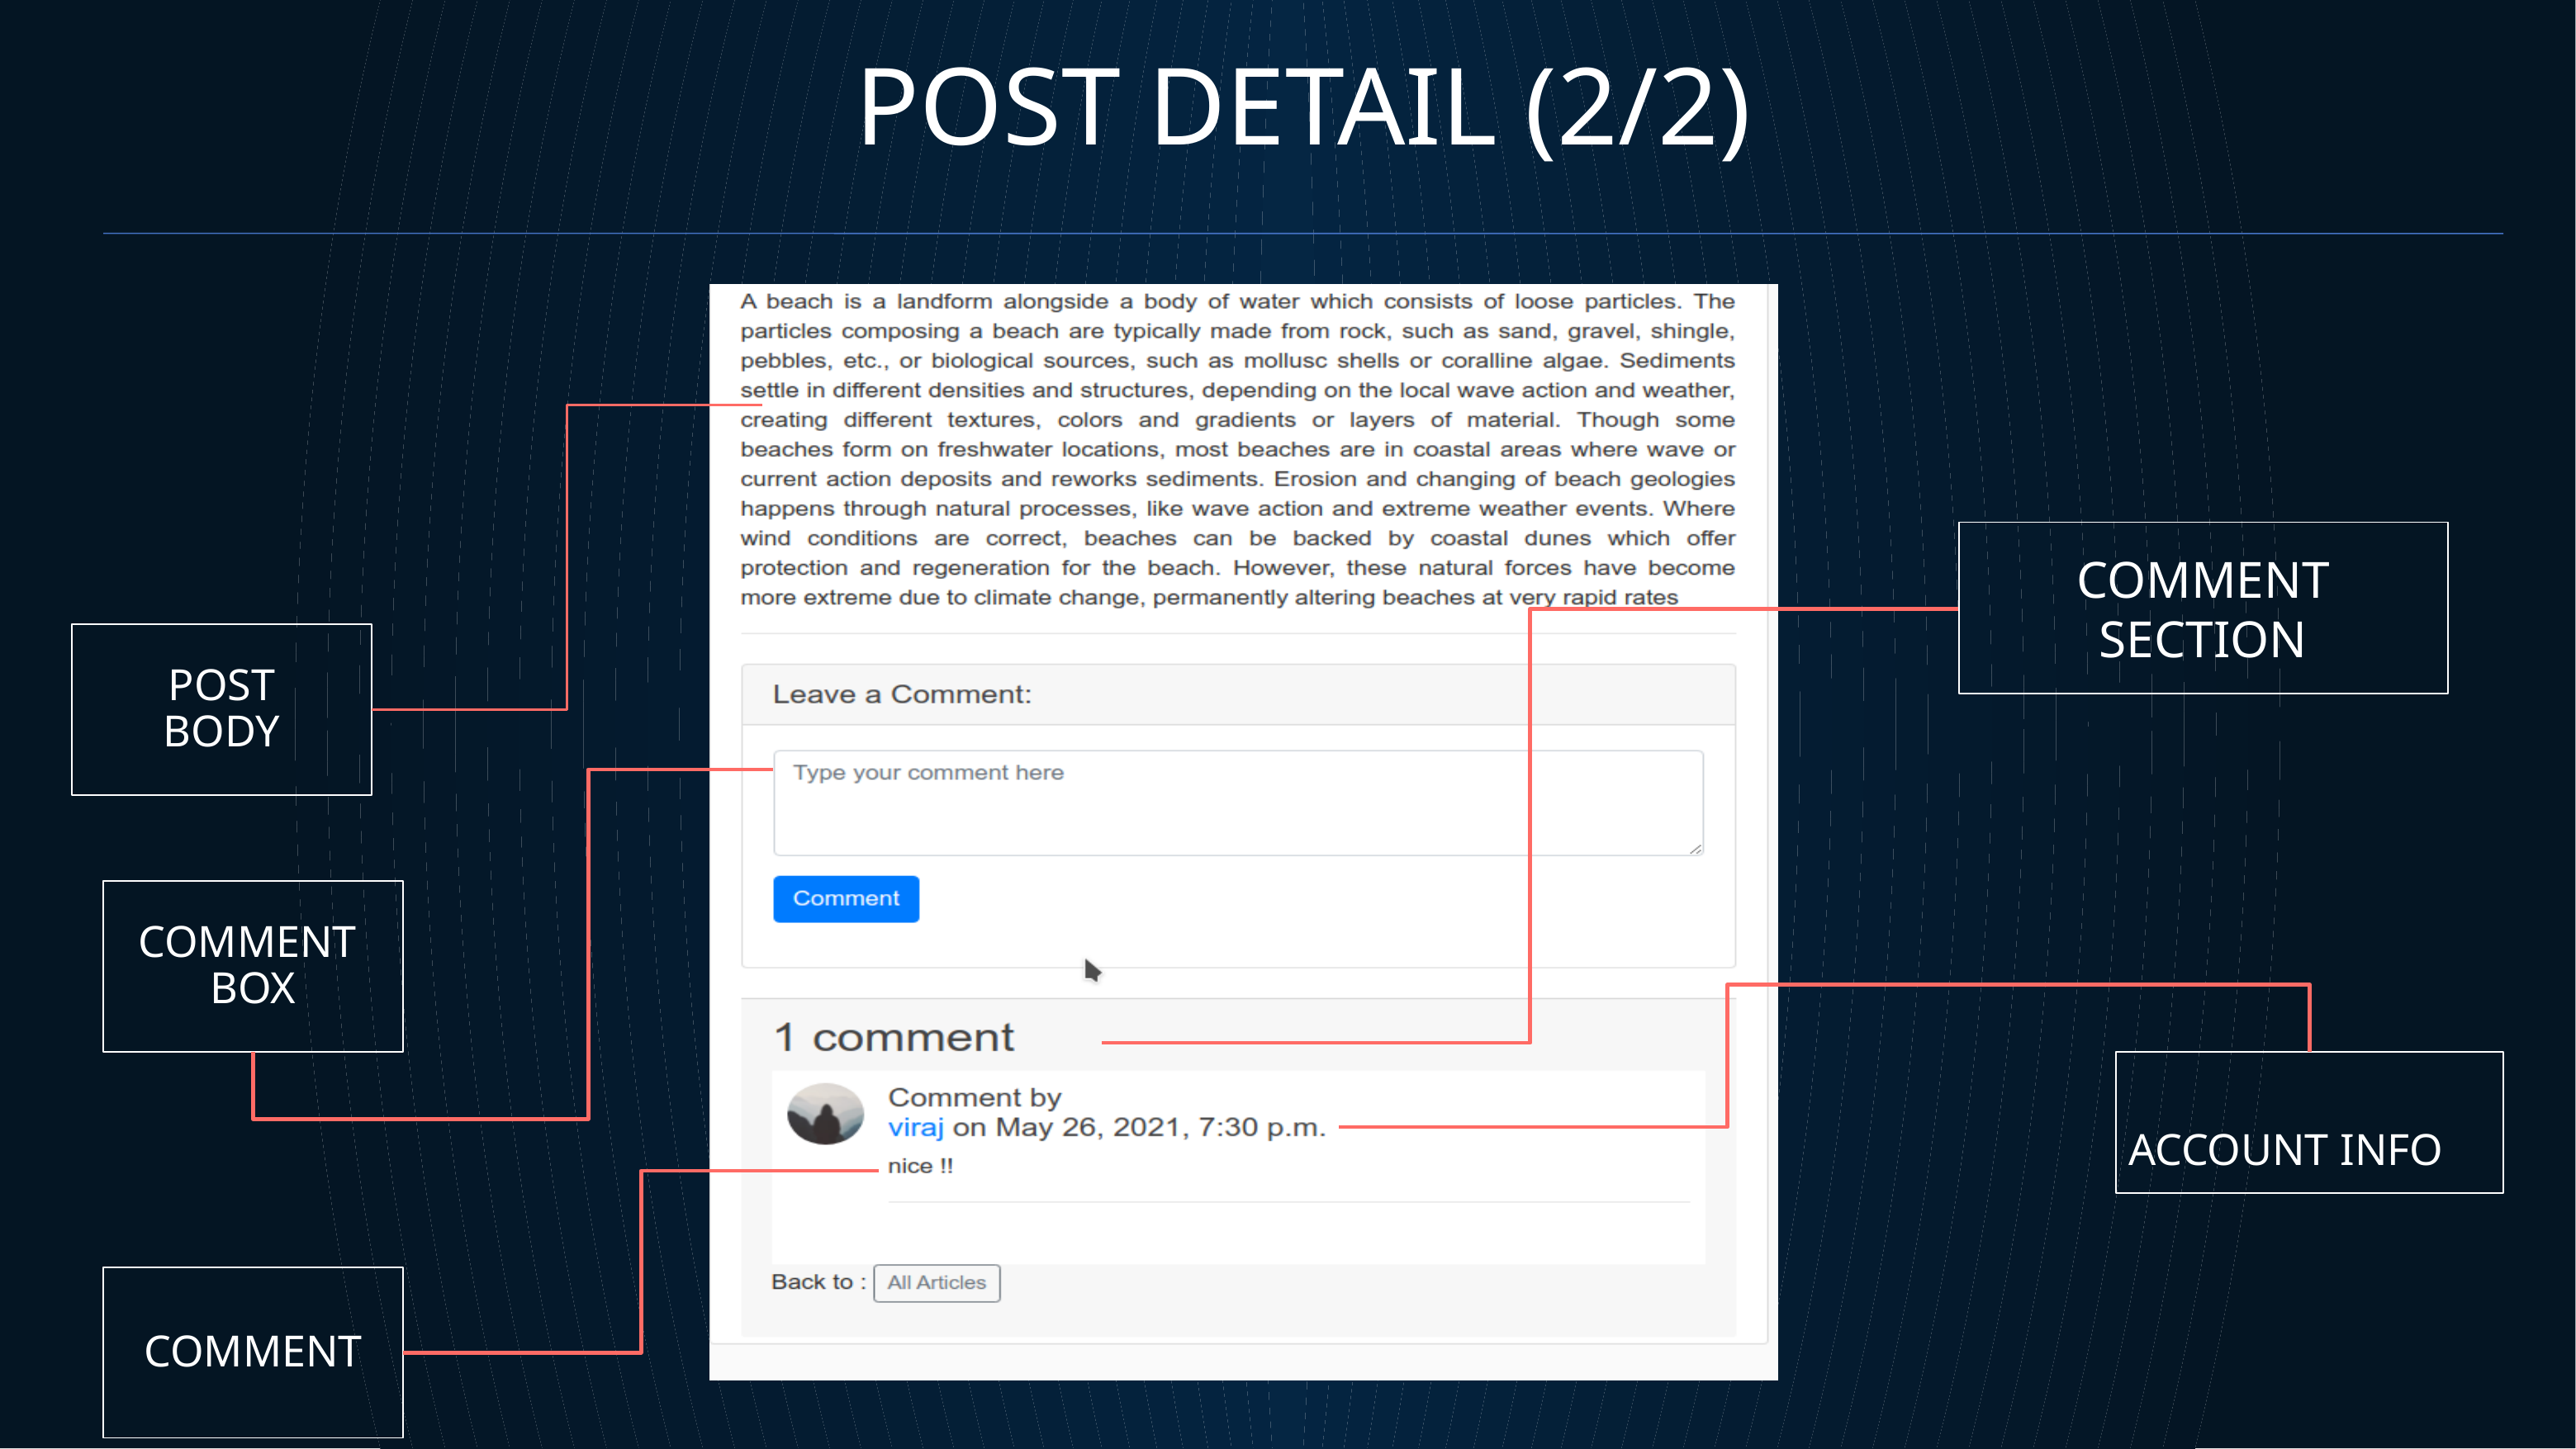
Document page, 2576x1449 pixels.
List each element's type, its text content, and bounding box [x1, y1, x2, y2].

picture [709, 302, 1778, 1380]
title COMMENT BOX [103, 881, 404, 1053]
title ACCOUNT INFO [2115, 1051, 2503, 1194]
title POST DETAIL (2/2) [103, 234, 2504, 302]
text_box COMMENT SECTION [1958, 522, 2448, 694]
title COMMENT [103, 1267, 404, 1438]
title POST DETAIL (2/2) [103, 46, 2504, 233]
title POST BODY [72, 624, 372, 796]
